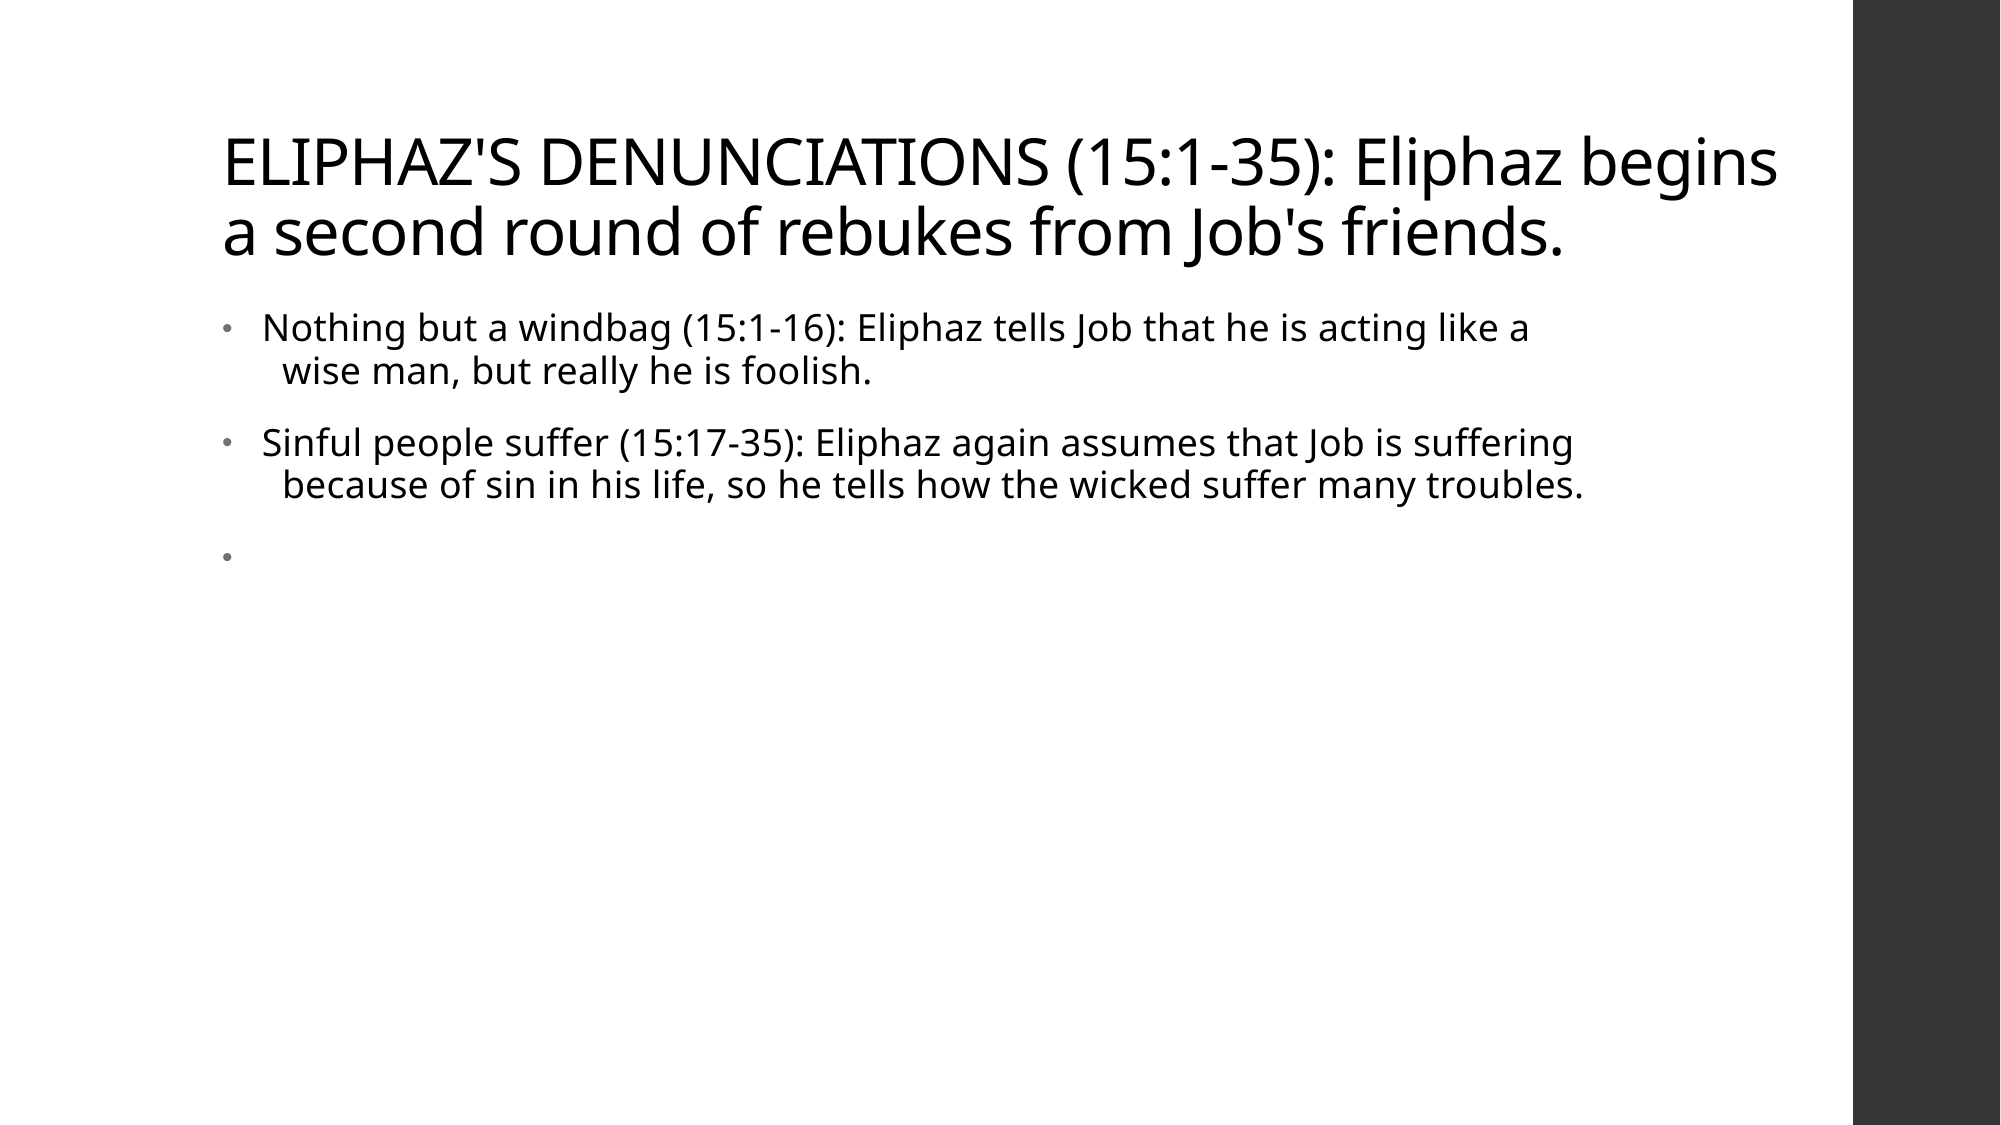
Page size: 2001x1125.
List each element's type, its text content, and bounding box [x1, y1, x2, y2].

title ELIPHAZ'S DENUNCIATIONS (15:1-35): Eliphaz begins a second round of rebukes from Job's friends. [206, 60, 1797, 278]
list Nothing but a windbag (15:1-16): Eliphaz tells Job that he is acting like a wise man, but really he is foolish. Sinful people suffer (15:17-35): Eliphaz again assumes that Job is suffering because of sin in his life, so he tells how the wicked suffer many troubles. [206, 299, 1617, 1014]
